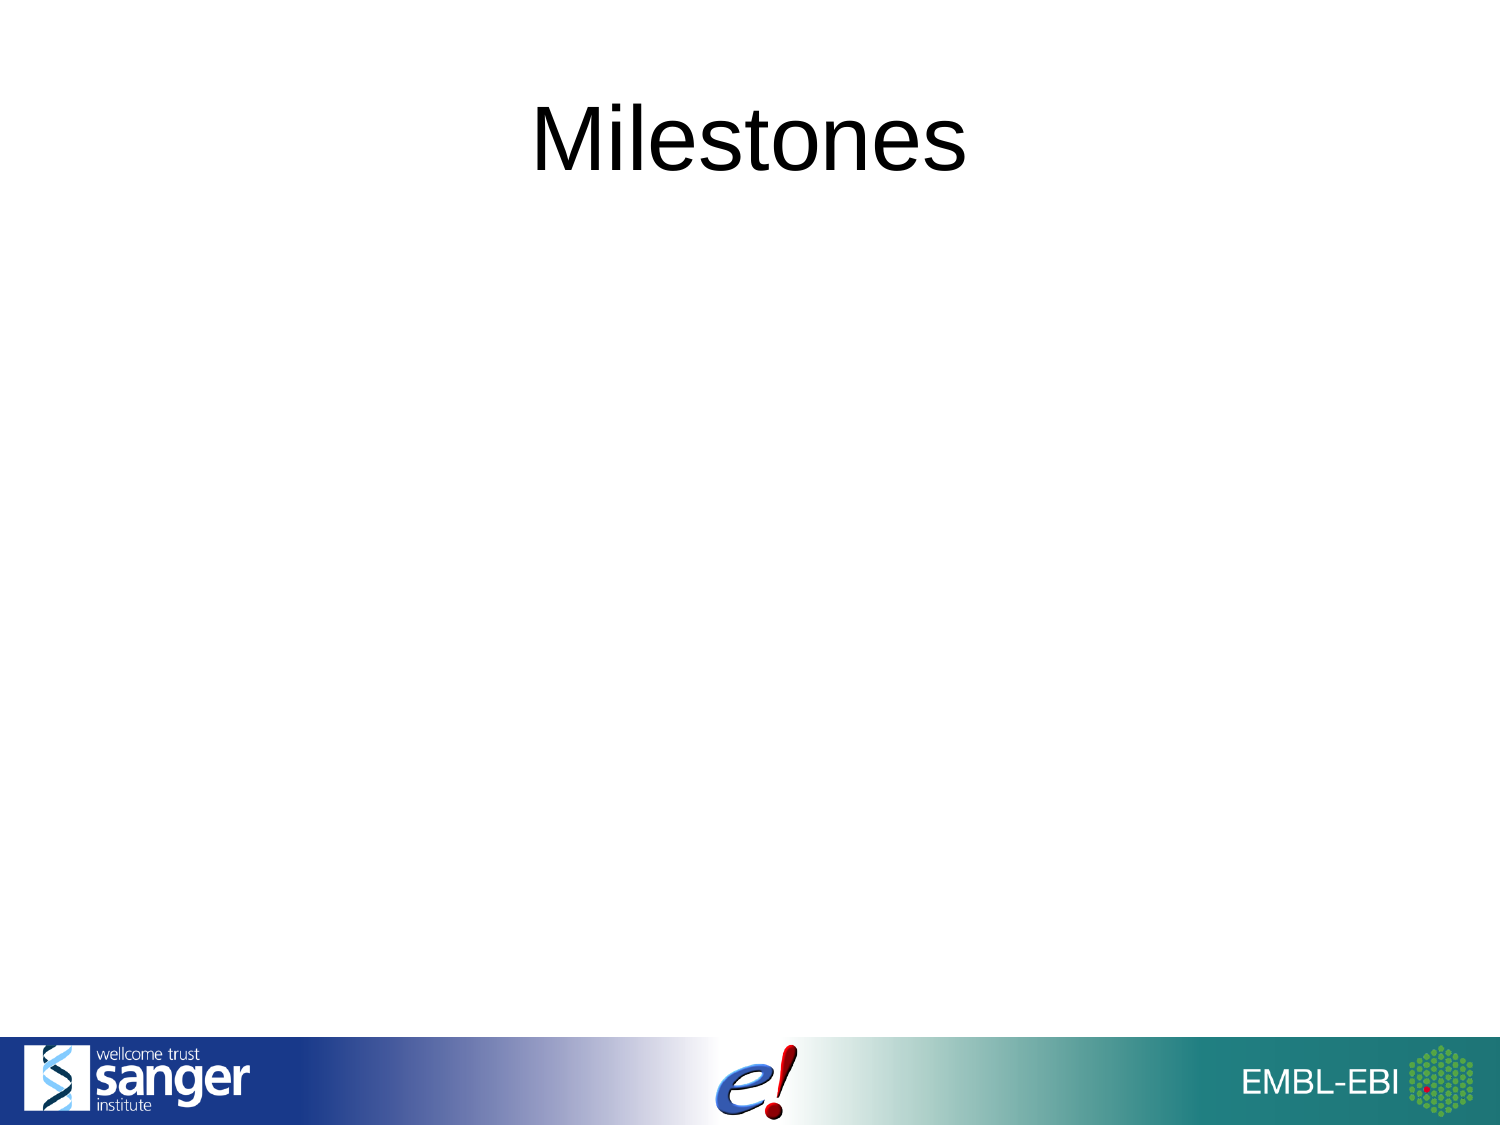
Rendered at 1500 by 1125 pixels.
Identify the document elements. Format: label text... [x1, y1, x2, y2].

title Milestones [75, 44, 1425, 233]
picture [0, 1037, 1500, 1125]
